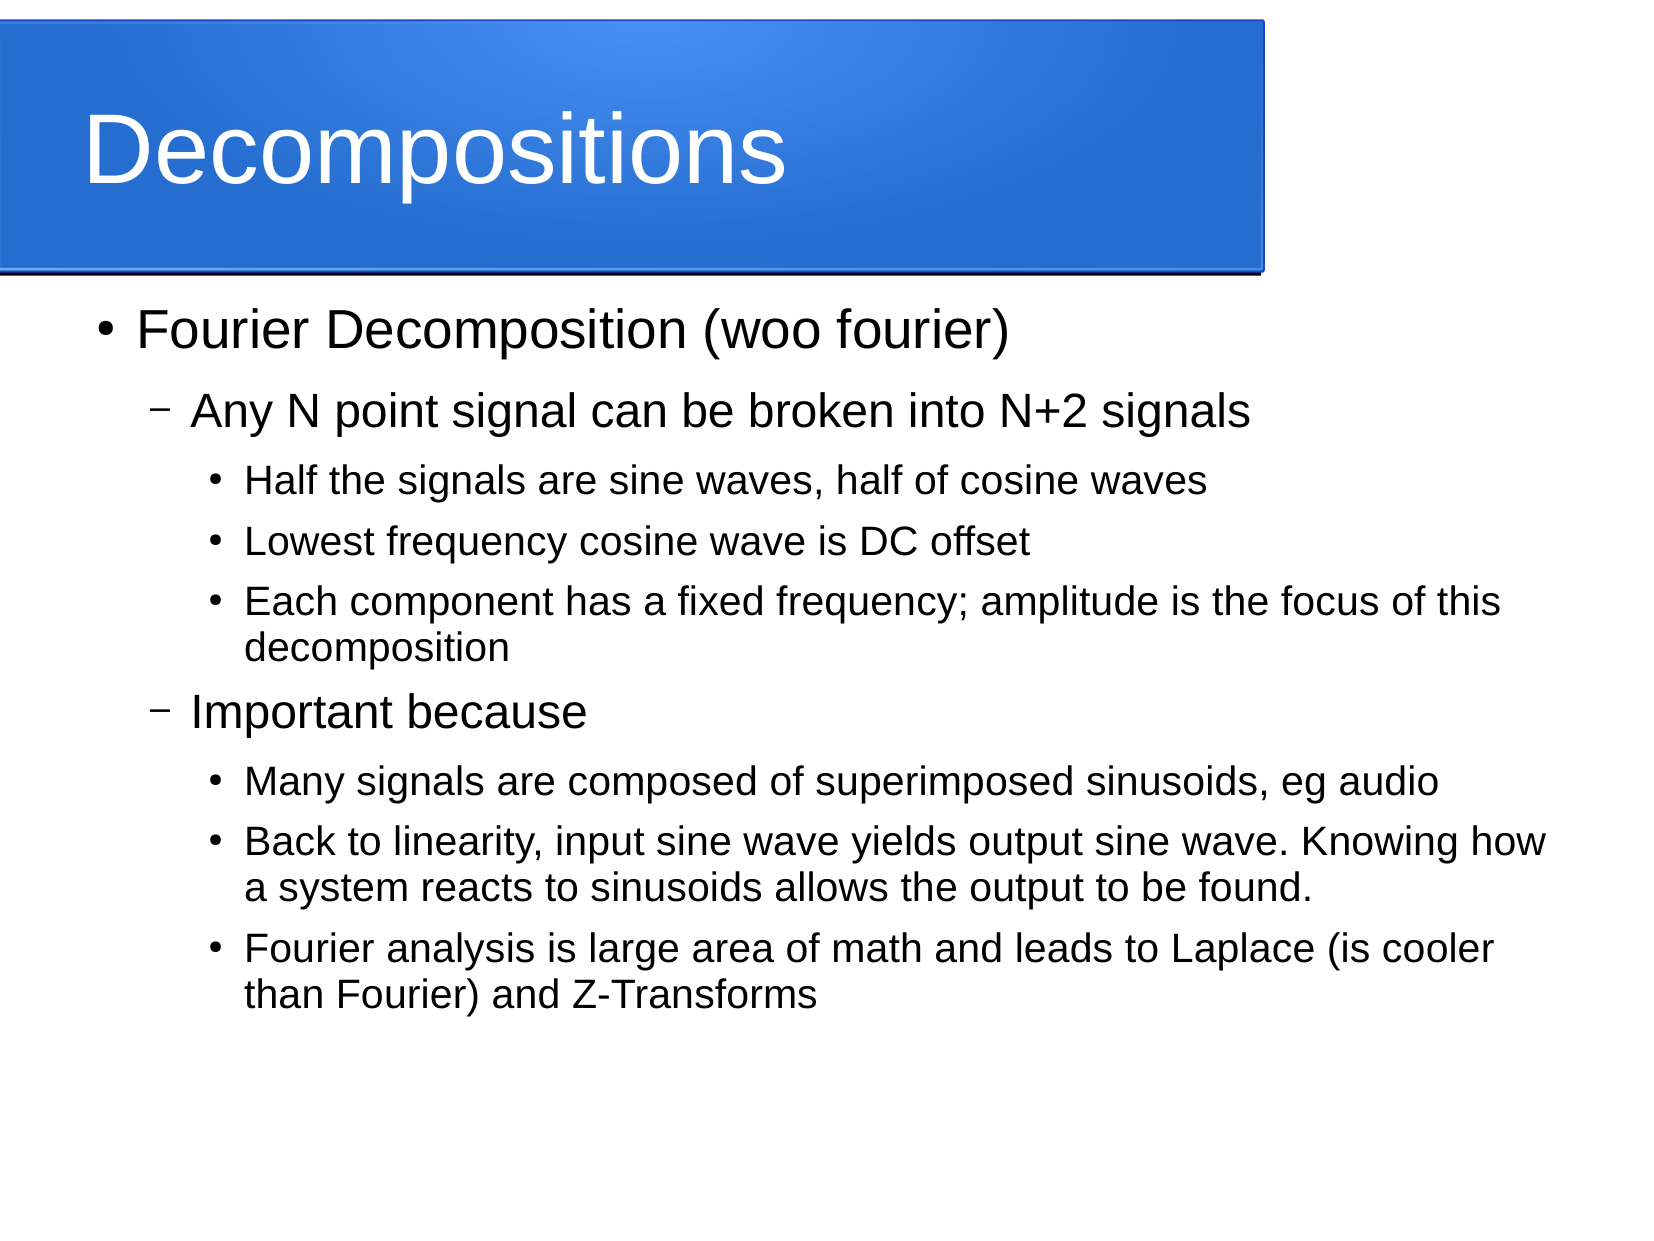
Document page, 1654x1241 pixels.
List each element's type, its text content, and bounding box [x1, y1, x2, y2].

list Fourier Decomposition (woo fourier) Any N point signal can be broken into N+2 signals Half the signals are sine waves, half of cosine waves Lowest frequency cosine wave is DC offset Each component has a fixed frequency; amplitude is the focus of this decomposition Important because Many signals are composed of superimposed sinusoids, eg audio Back to linearity, input sine wave yields output sine wave. Knowing how a system reacts to sinusoids allows the output to be found. Fourier analysis is large area of math and leads to Laplace (is cooler than Fourier) and Z-Transforms [82, 299, 1571, 1019]
title Decompositions [82, 47, 1235, 252]
